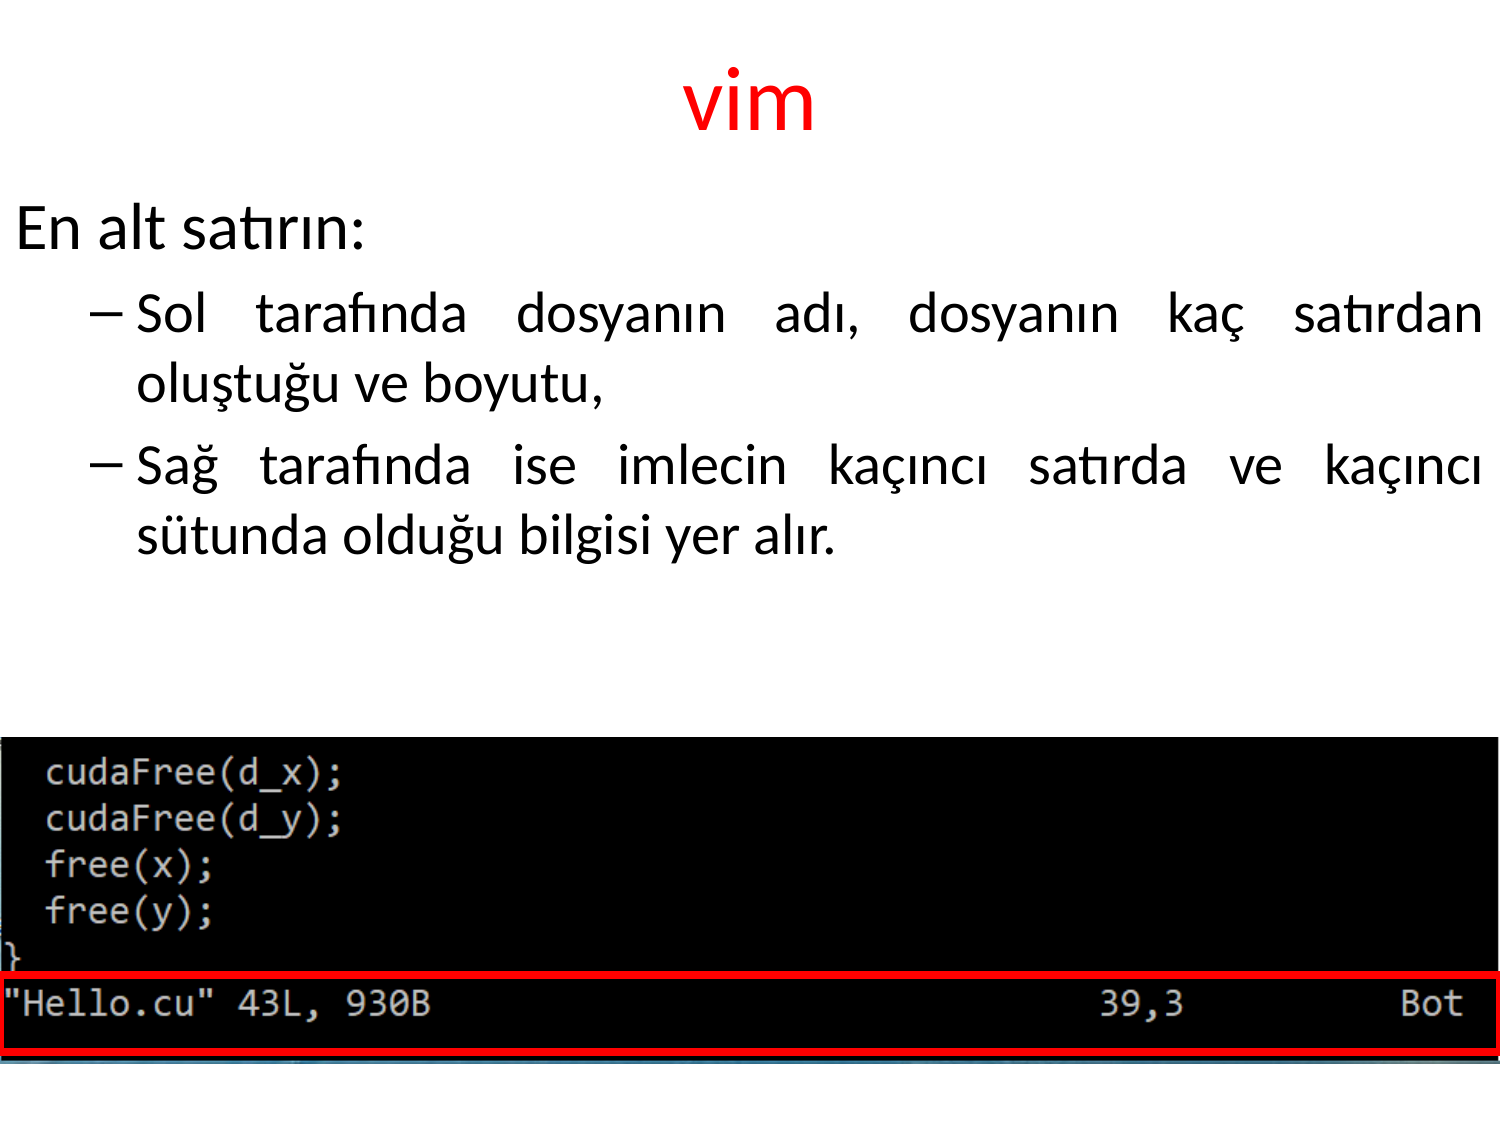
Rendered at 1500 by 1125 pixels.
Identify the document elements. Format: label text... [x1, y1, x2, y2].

picture [0, 737, 1500, 971]
picture [0, 1056, 1500, 1064]
picture [4, 979, 1496, 1048]
list En alt satırın: Sol tarafında dosyanın adı, dosyanın kaç satırdan oluştuğu ve boyutu, Sağ tarafında ise imlecin kaçıncı satırda ve kaçıncı sütunda olduğu bilgisi yer alır. [0, 174, 1500, 553]
title vim [0, 0, 1500, 174]
